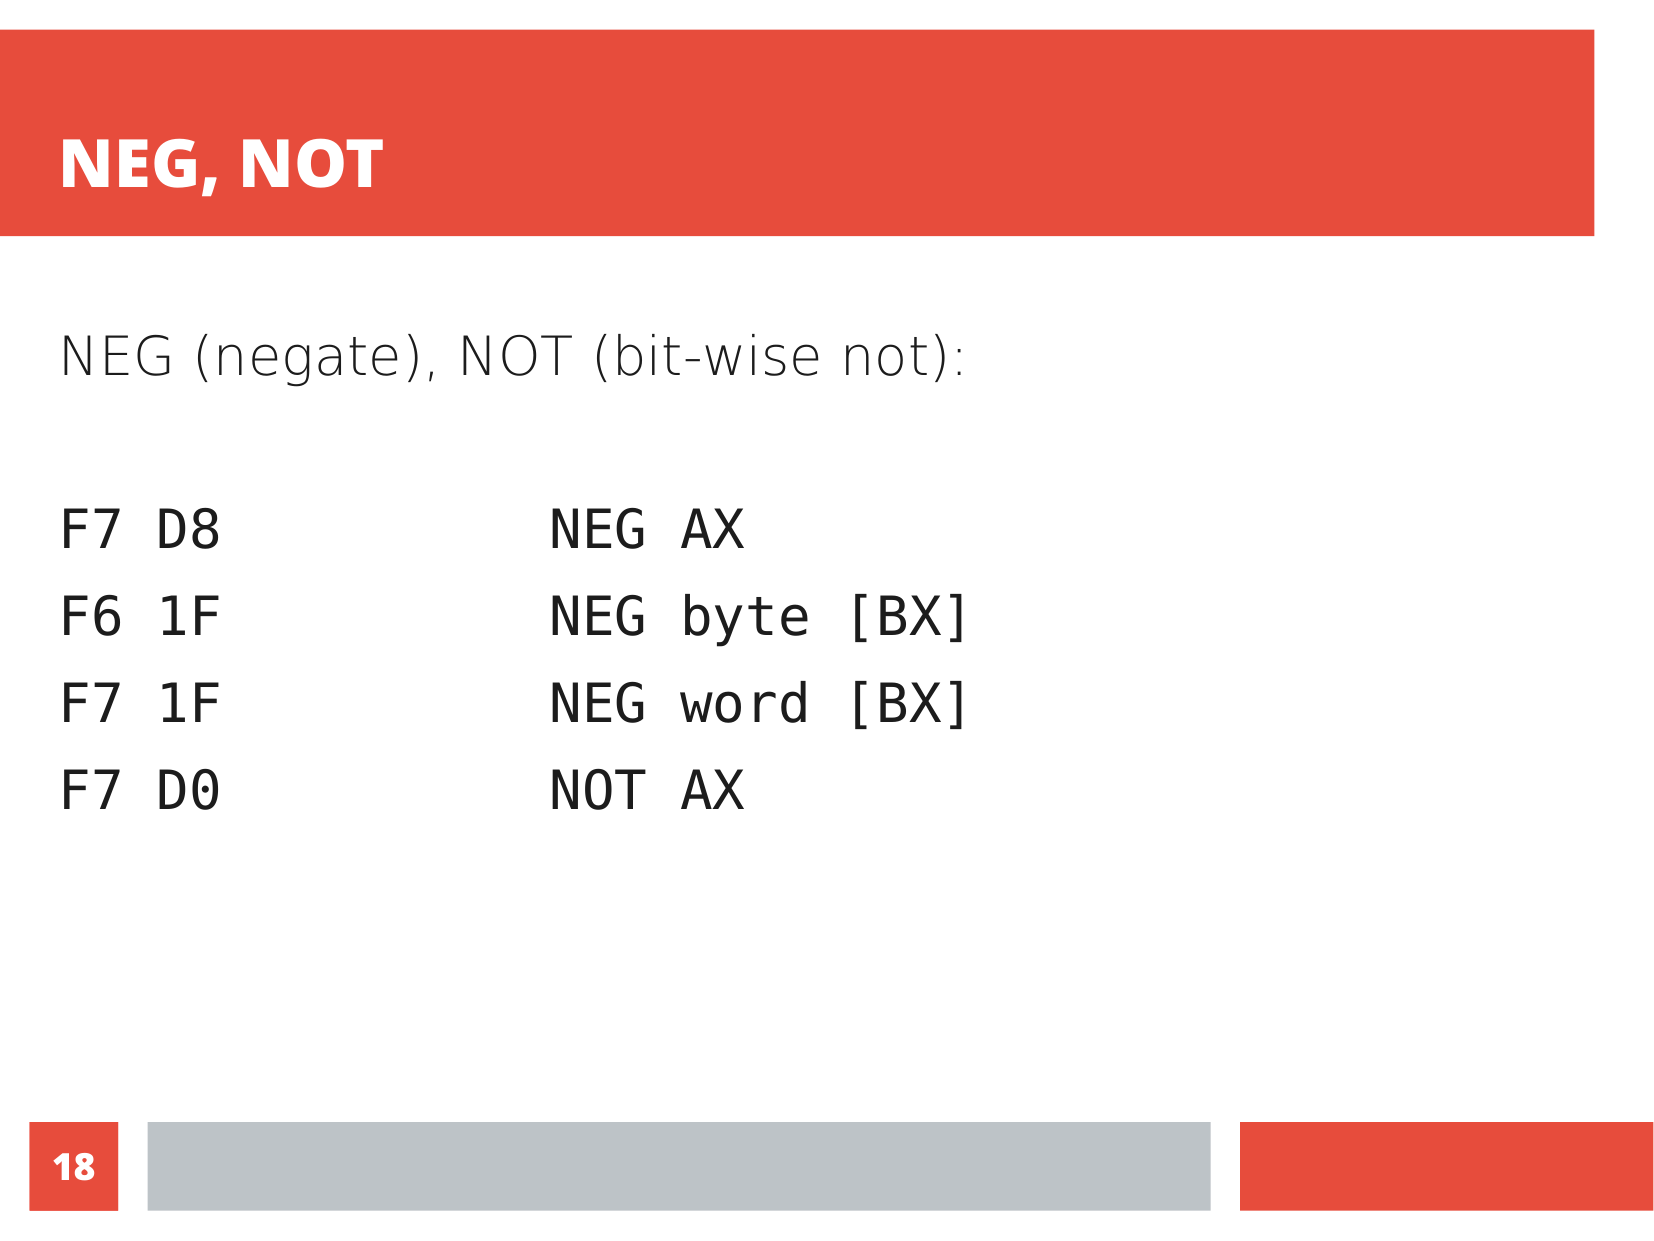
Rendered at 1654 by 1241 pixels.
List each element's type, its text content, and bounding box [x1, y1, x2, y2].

list NEG (negate), NOT (bit-wise not): F7 D8 NEG AX F6 1F NEG byte [BX] F7 1F NEG word [BX] F7 D0 NOT AX [59, 324, 1565, 1093]
title NEG, NOT [59, 59, 1595, 207]
